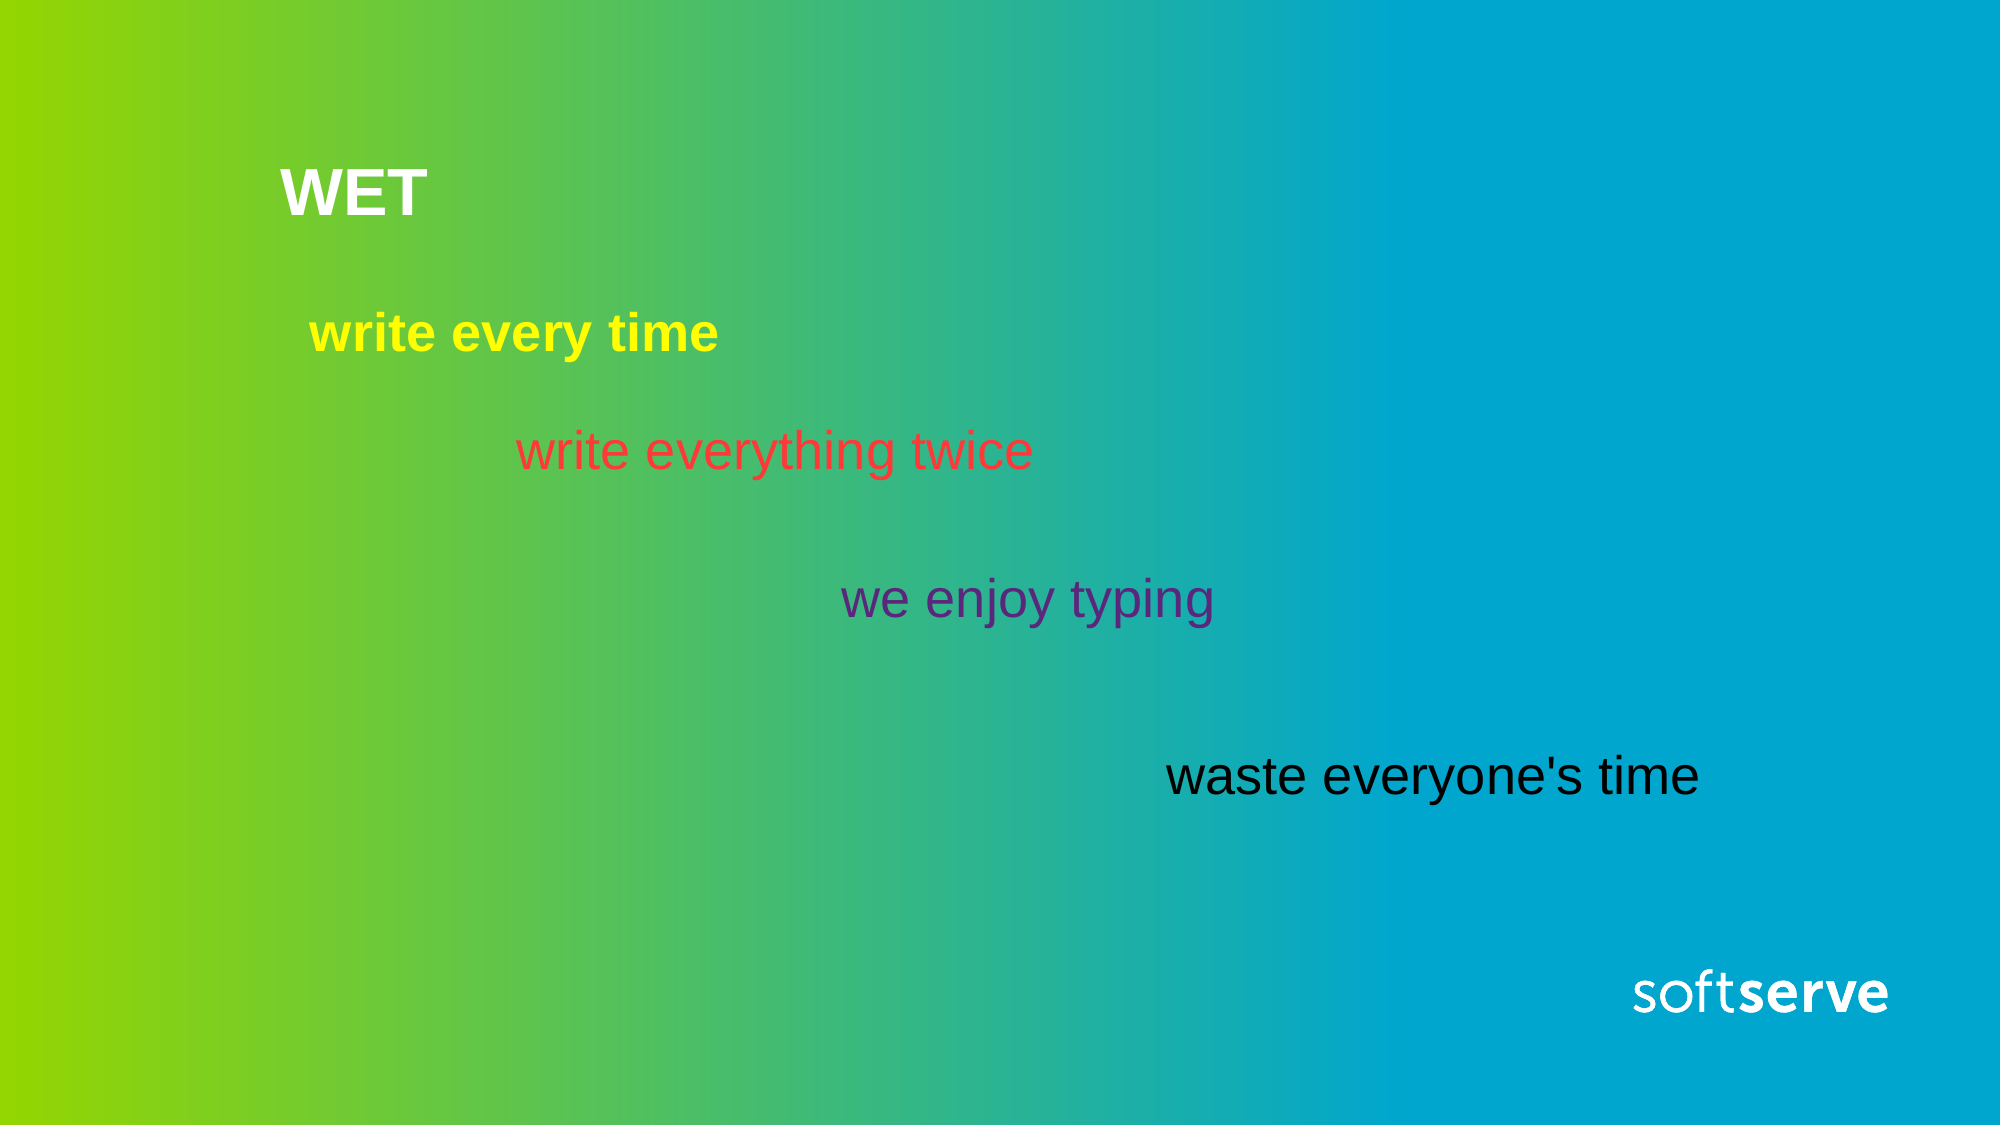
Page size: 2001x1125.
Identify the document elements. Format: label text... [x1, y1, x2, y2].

text_box waste everyone's time [1151, 738, 1772, 875]
text_box write everything twice [501, 413, 1123, 489]
text_box WET [265, 147, 1625, 238]
text_box we enjoy typing [826, 561, 1418, 637]
text_box write every time [295, 295, 1063, 371]
